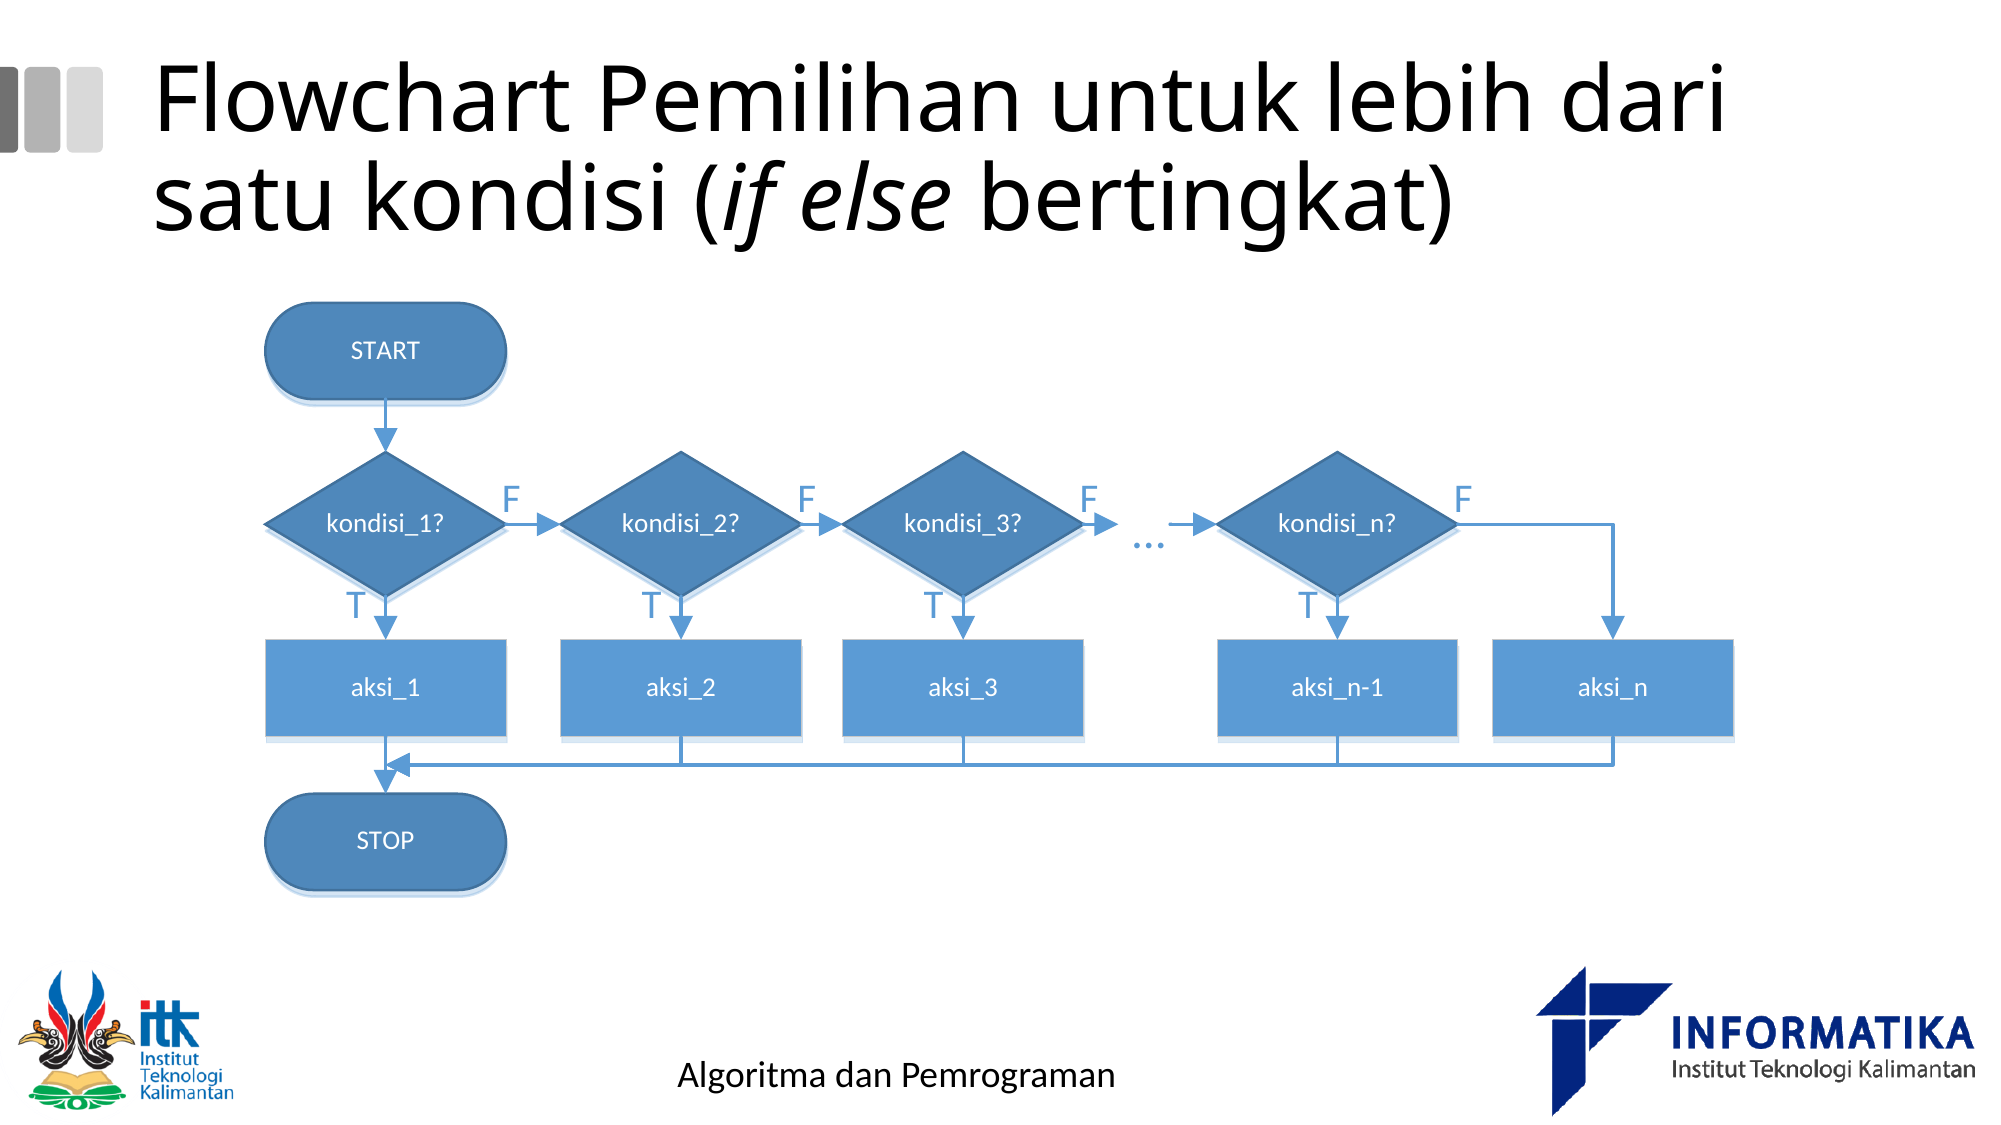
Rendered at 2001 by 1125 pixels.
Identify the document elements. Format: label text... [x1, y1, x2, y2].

text_box Flowchart Pemilihan untuk lebih dari satu kondisi (if else bertingkat) [137, 42, 1863, 260]
picture [0, 935, 252, 1125]
picture [249, 294, 1750, 912]
text_box Algoritma dan Pemrograman [662, 1042, 1338, 1103]
picture [1534, 965, 1976, 1118]
